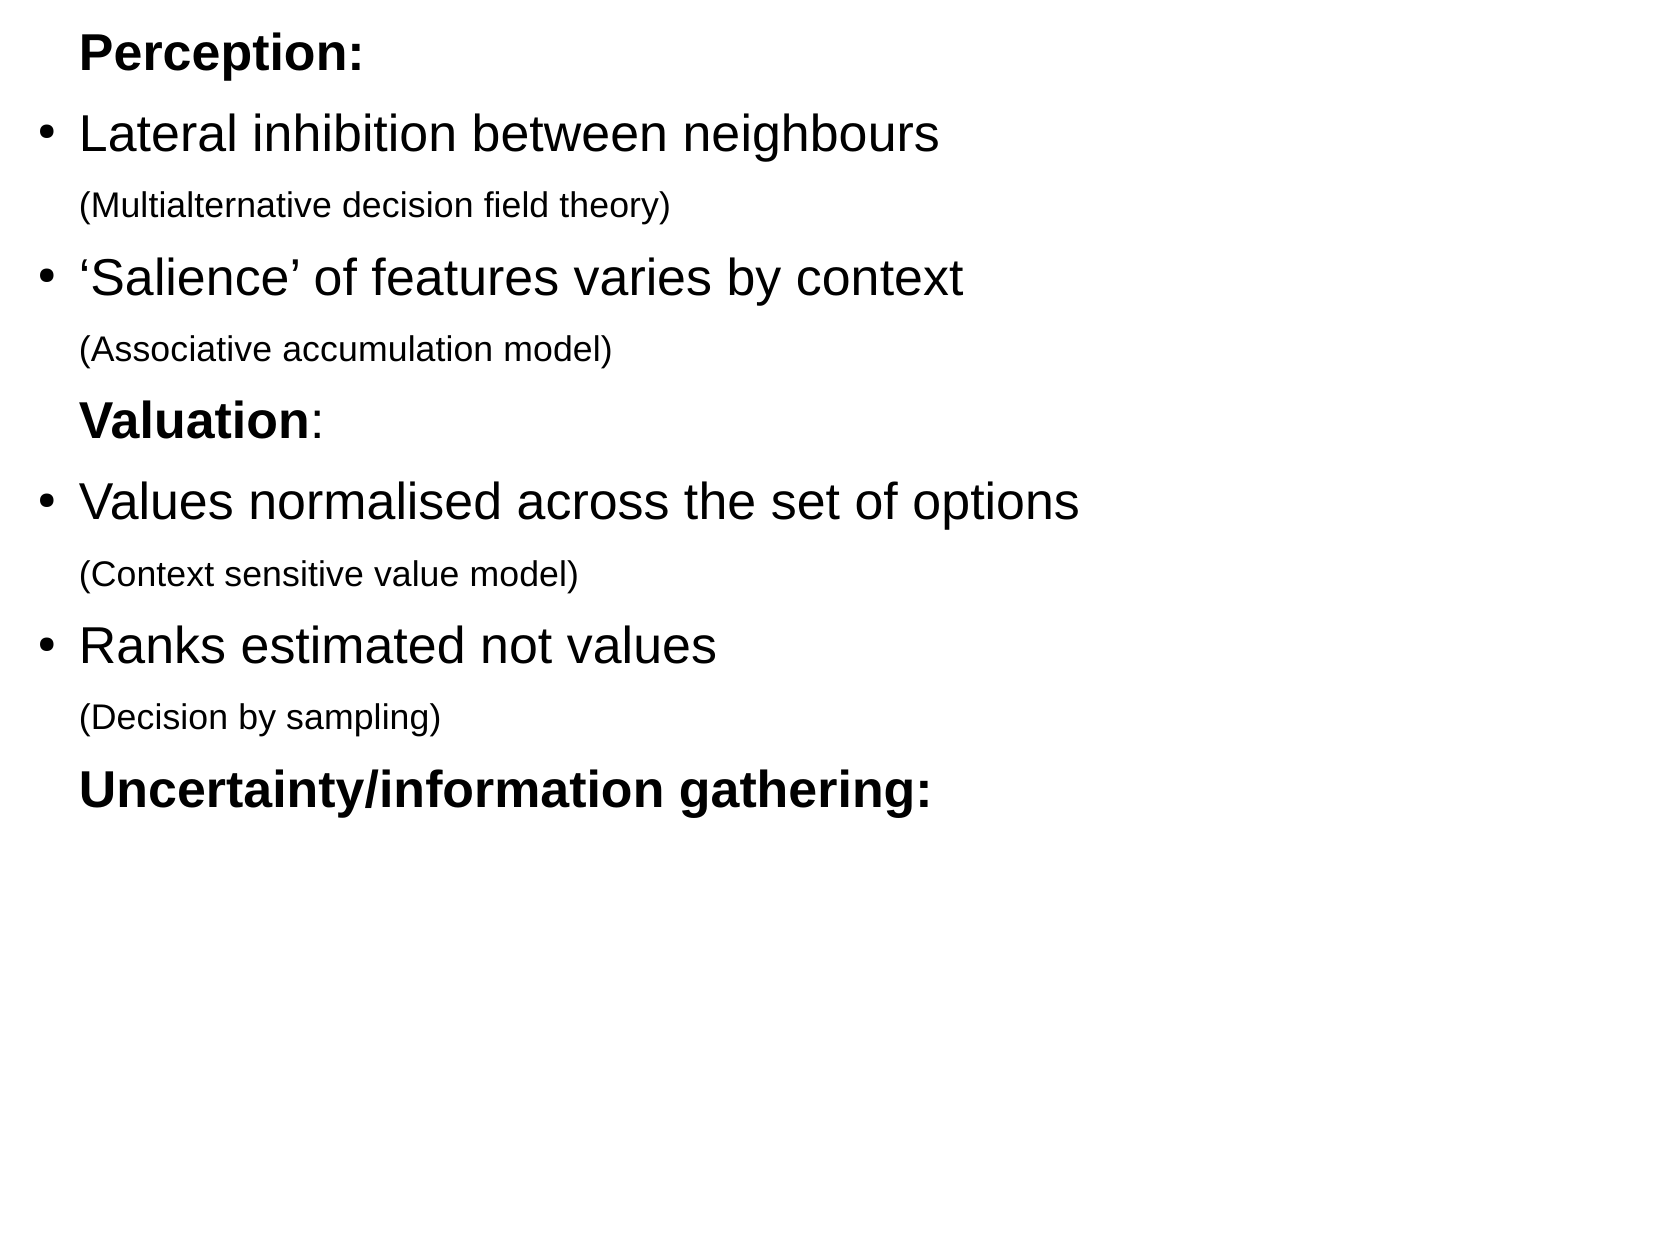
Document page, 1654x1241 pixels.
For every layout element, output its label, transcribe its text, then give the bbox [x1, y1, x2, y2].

list Perception: Lateral inhibition between neighbours (Multialternative decision field theory) ‘Salience’ of features varies by context (Associative accumulation model) Valuation: Values normalised across the set of options (Context sensitive value model) Ranks estimated not values (Decision by sampling) Uncertainty/information gathering: Attention switching between features (Multiattribute leaky accumulators) Comparisons as raw input (Expected value maximisation plus noise) [23, 23, 1654, 1123]
